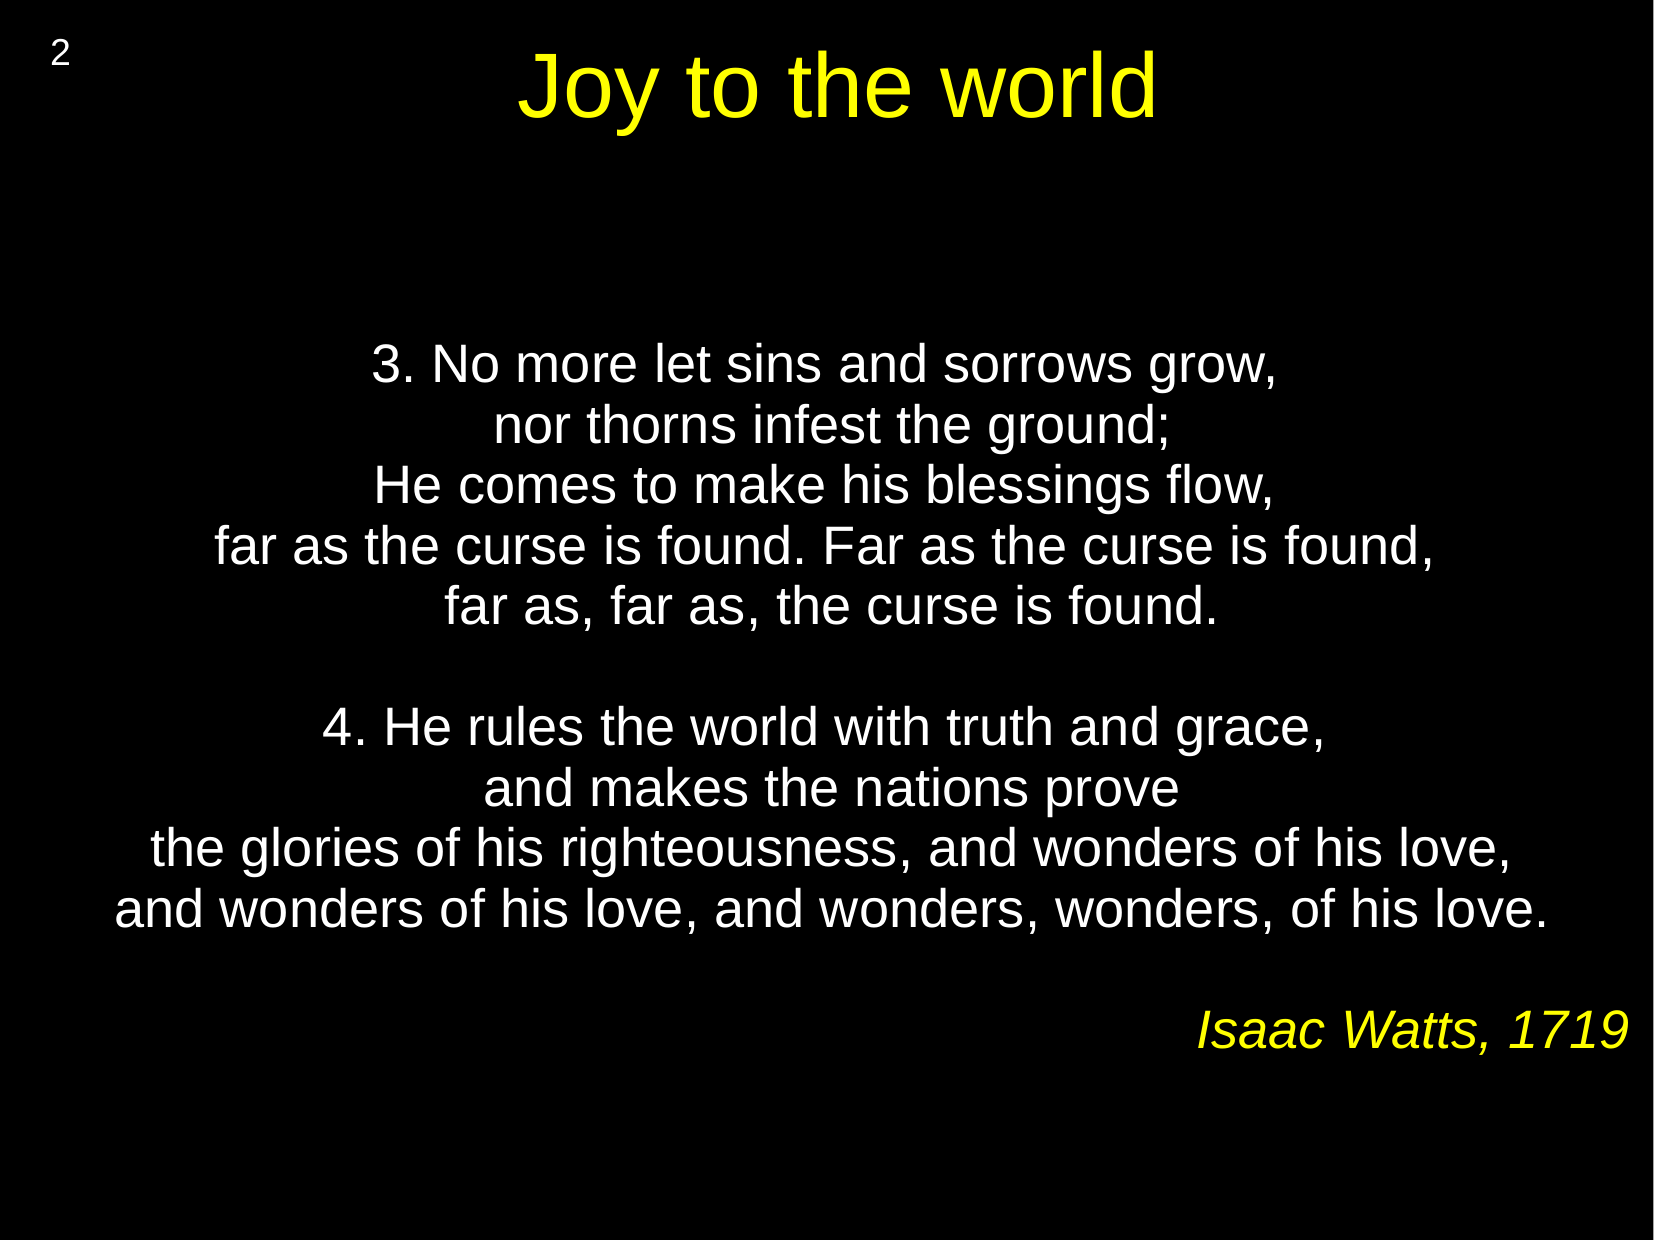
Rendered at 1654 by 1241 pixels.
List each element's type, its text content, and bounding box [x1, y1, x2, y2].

title Joy to the world [94, 5, 1583, 166]
text_box 2 [35, 23, 130, 81]
list 3. No more let sins and sorrows grow, nor thorns infest the ground; He comes to make his blessings flow, far as the curse is found. Far as the curse is found, far as, far as, the curse is found. 4. He rules the world with truth and grace, and makes the nations prove the glories of his righteousness, and wonders of his love, and wonders of his love, and wonders, wonders, of his love. Isaac Watts, 1719 [35, 177, 1630, 1217]
